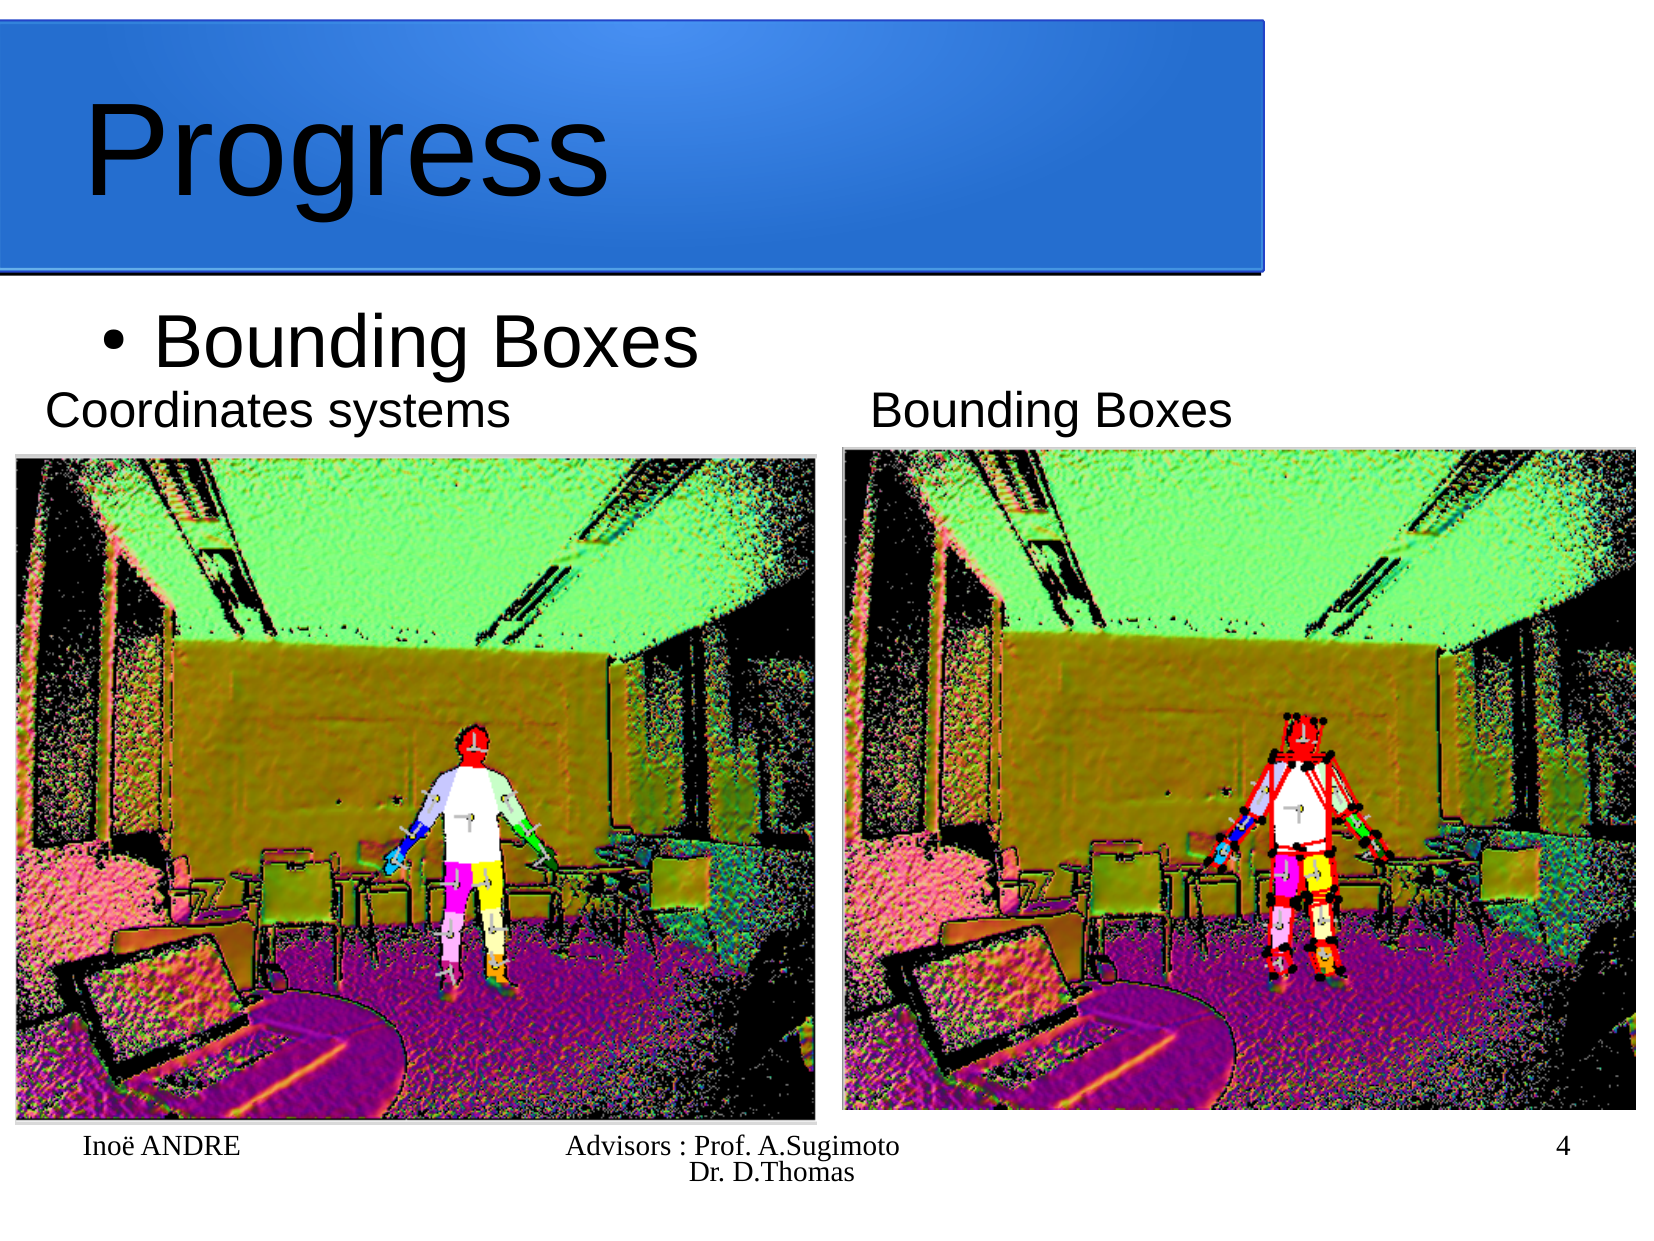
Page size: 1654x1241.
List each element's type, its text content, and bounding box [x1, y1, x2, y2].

text_box Coordinates systems [30, 375, 736, 446]
title Progress [82, 47, 1235, 252]
text_box Bounding Boxes [855, 375, 1561, 446]
picture [15, 454, 817, 1126]
list Bounding Boxes [82, 299, 1571, 1019]
picture [842, 447, 1636, 1111]
